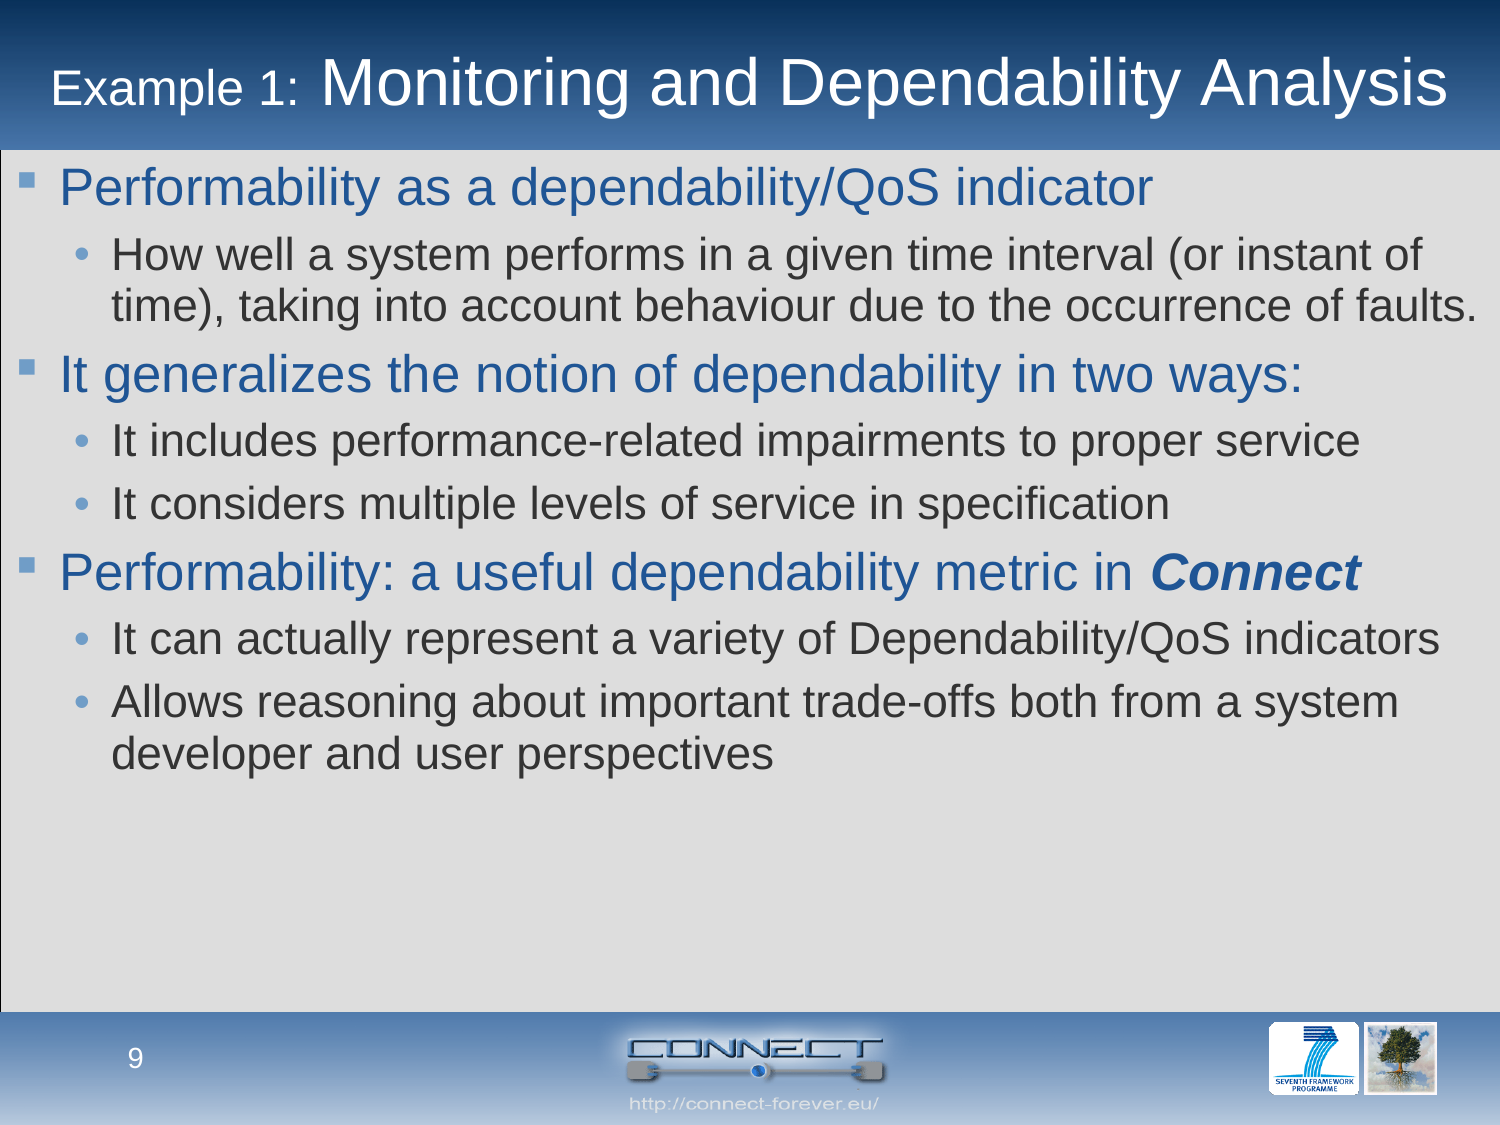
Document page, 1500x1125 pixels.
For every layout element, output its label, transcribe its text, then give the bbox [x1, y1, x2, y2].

list Performability as a dependability/QoS indicator How well a system performs in a given time interval (or instant of time), taking into account behaviour due to the occurrence of faults. It generalizes the notion of dependability in two ways: It includes performance-related impairments to proper service It considers multiple levels of service in specification Performability: a useful dependability metric in Connect It can actually represent a variety of Dependability/QoS indicators Allows reasoning about important trade-offs both from a system developer and user perspectives [0, 149, 1500, 826]
picture [0, 1012, 1500, 1125]
title Example 1: Monitoring and Dependability Analysis [0, 1, 1500, 149]
